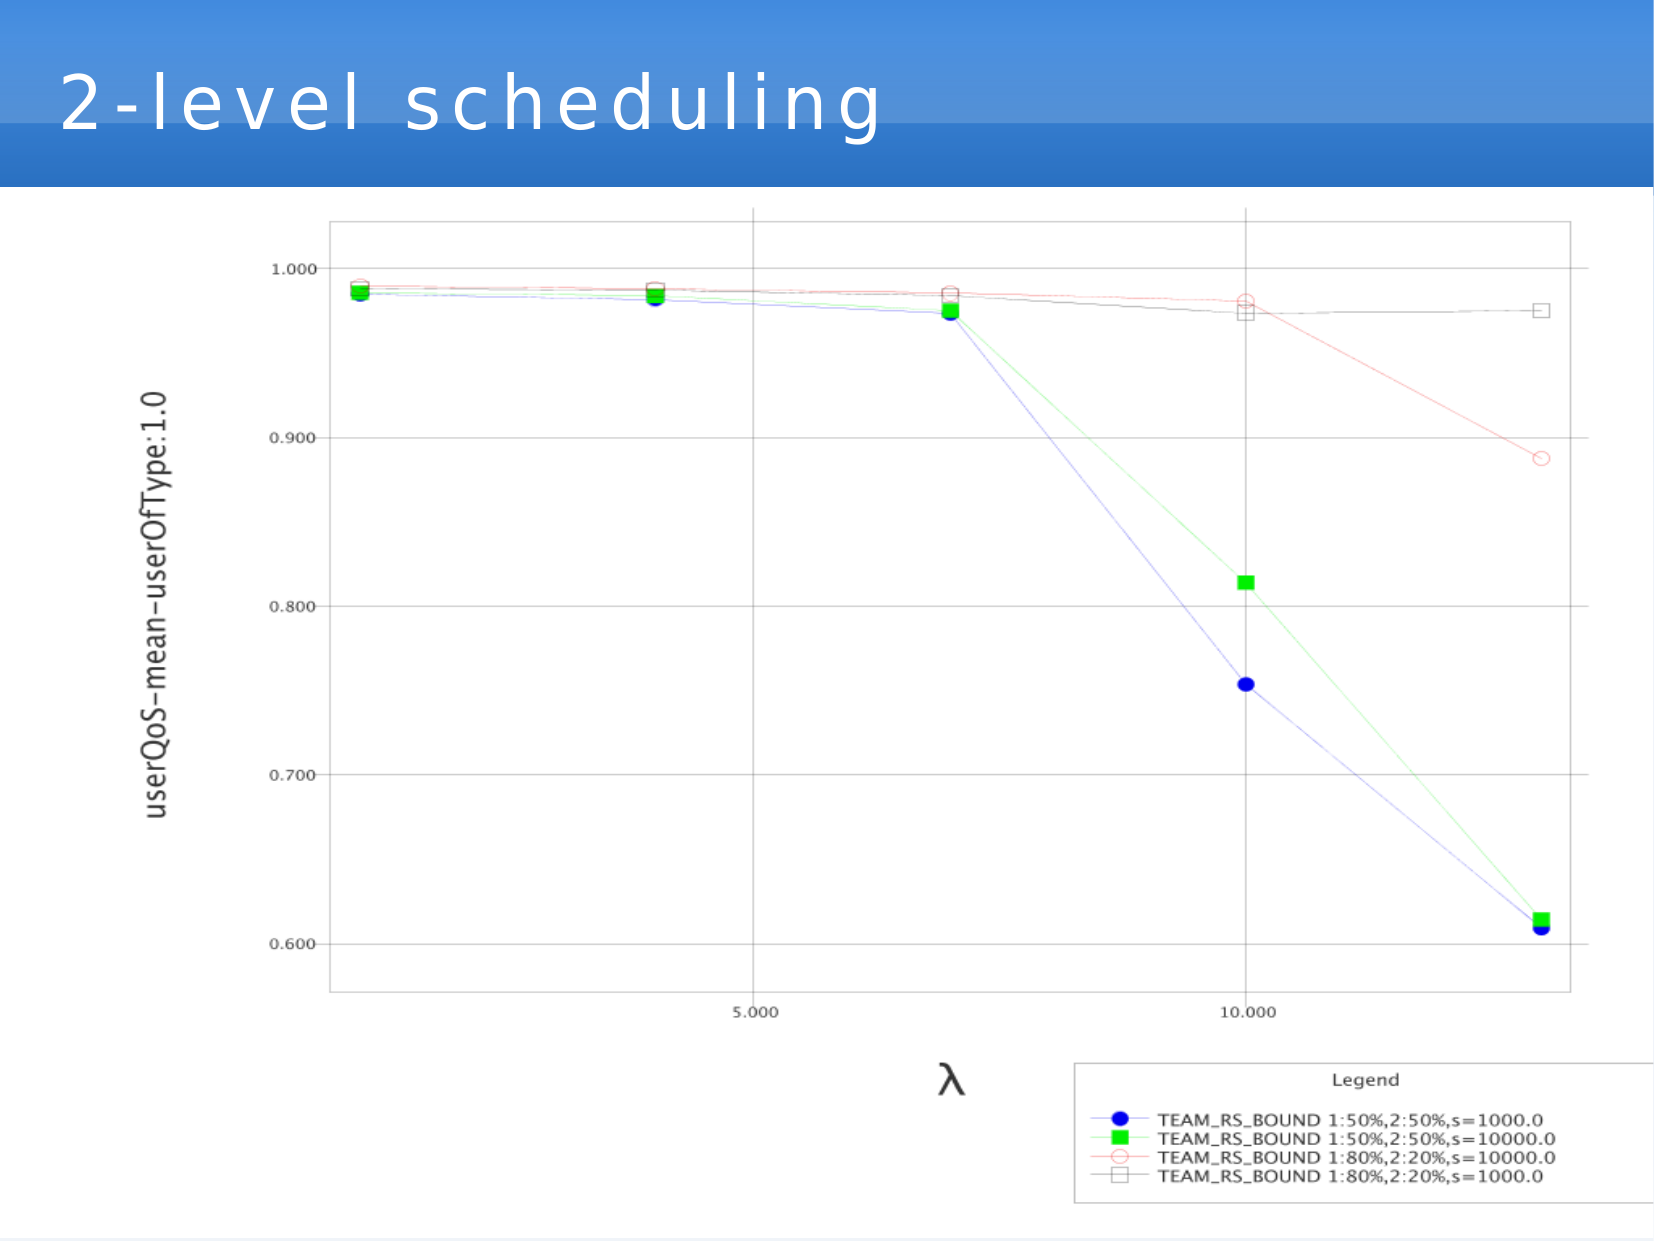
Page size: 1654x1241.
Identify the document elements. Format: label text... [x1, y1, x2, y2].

title 2-level scheduling [59, 29, 1270, 178]
picture [0, 0, 1654, 1241]
